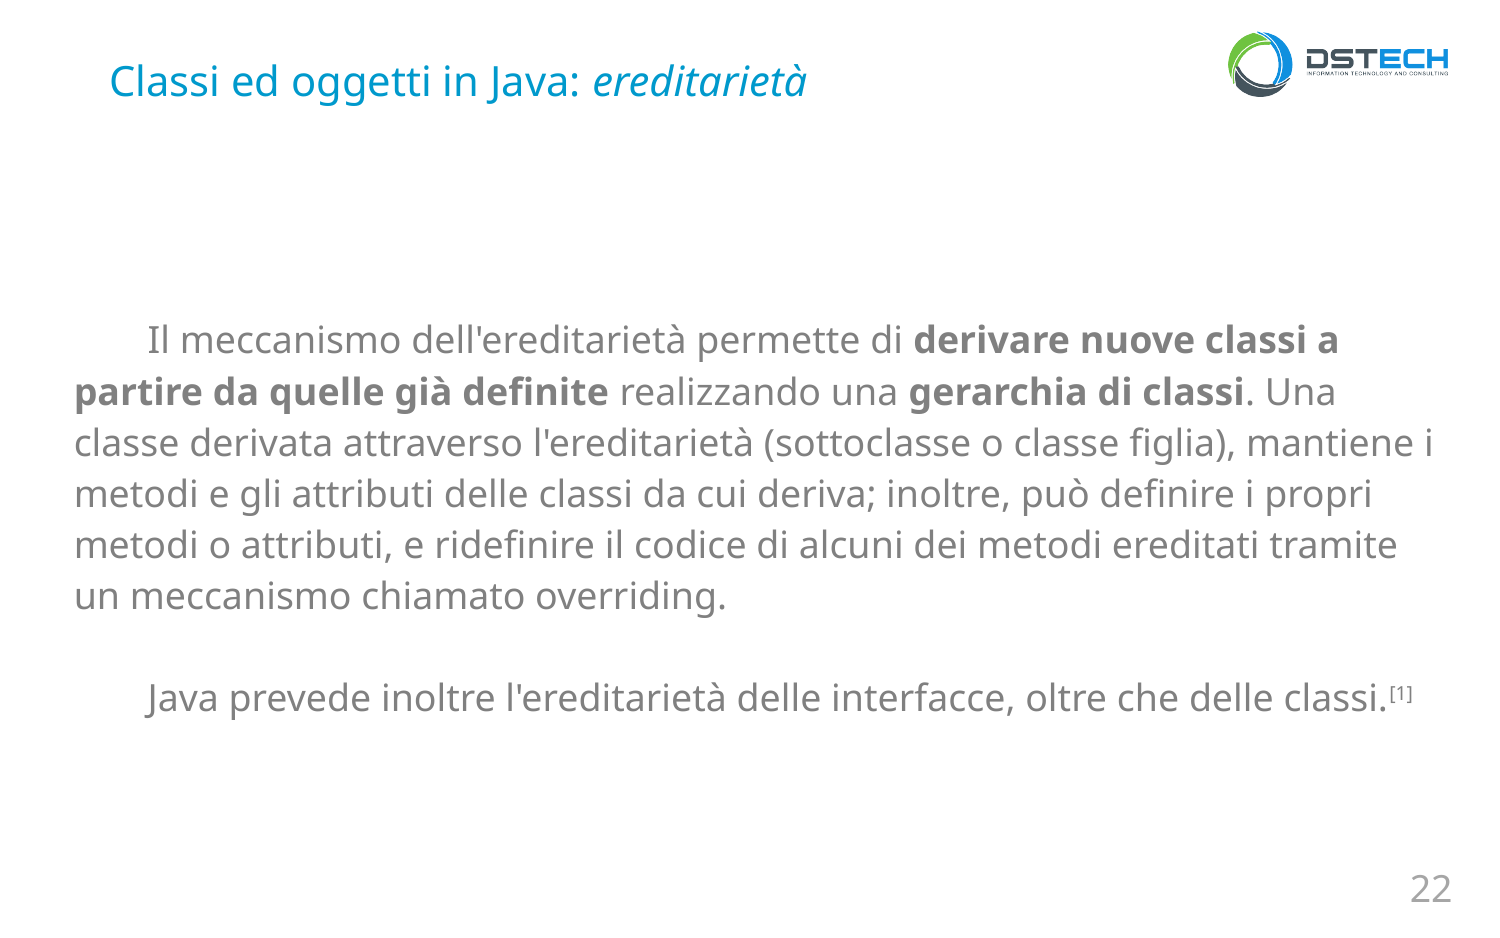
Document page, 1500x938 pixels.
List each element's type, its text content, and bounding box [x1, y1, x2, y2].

text_box Classi ed oggetti in Java: ereditarietà [94, 47, 1182, 107]
picture [1228, 31, 1448, 97]
text_box Il meccanismo dell'ereditarietà permette di derivare nuove classi a partire da quelle già definite realizzando una gerarchia di classi. Una classe derivata attraverso l'ereditarietà (sottoclasse o classe figlia), mantiene i metodi e gli attributi delle classi da cui deriva; inoltre, può definire i propri metodi o attributi, e ridefinire il codice di alcuni dei metodi ereditati tramite un meccanismo chiamato overriding. Java prevede inoltre l'ereditarietà delle interfacce, oltre che delle classi.[1] [59, 153, 1465, 938]
picture [0, 117, 1500, 848]
